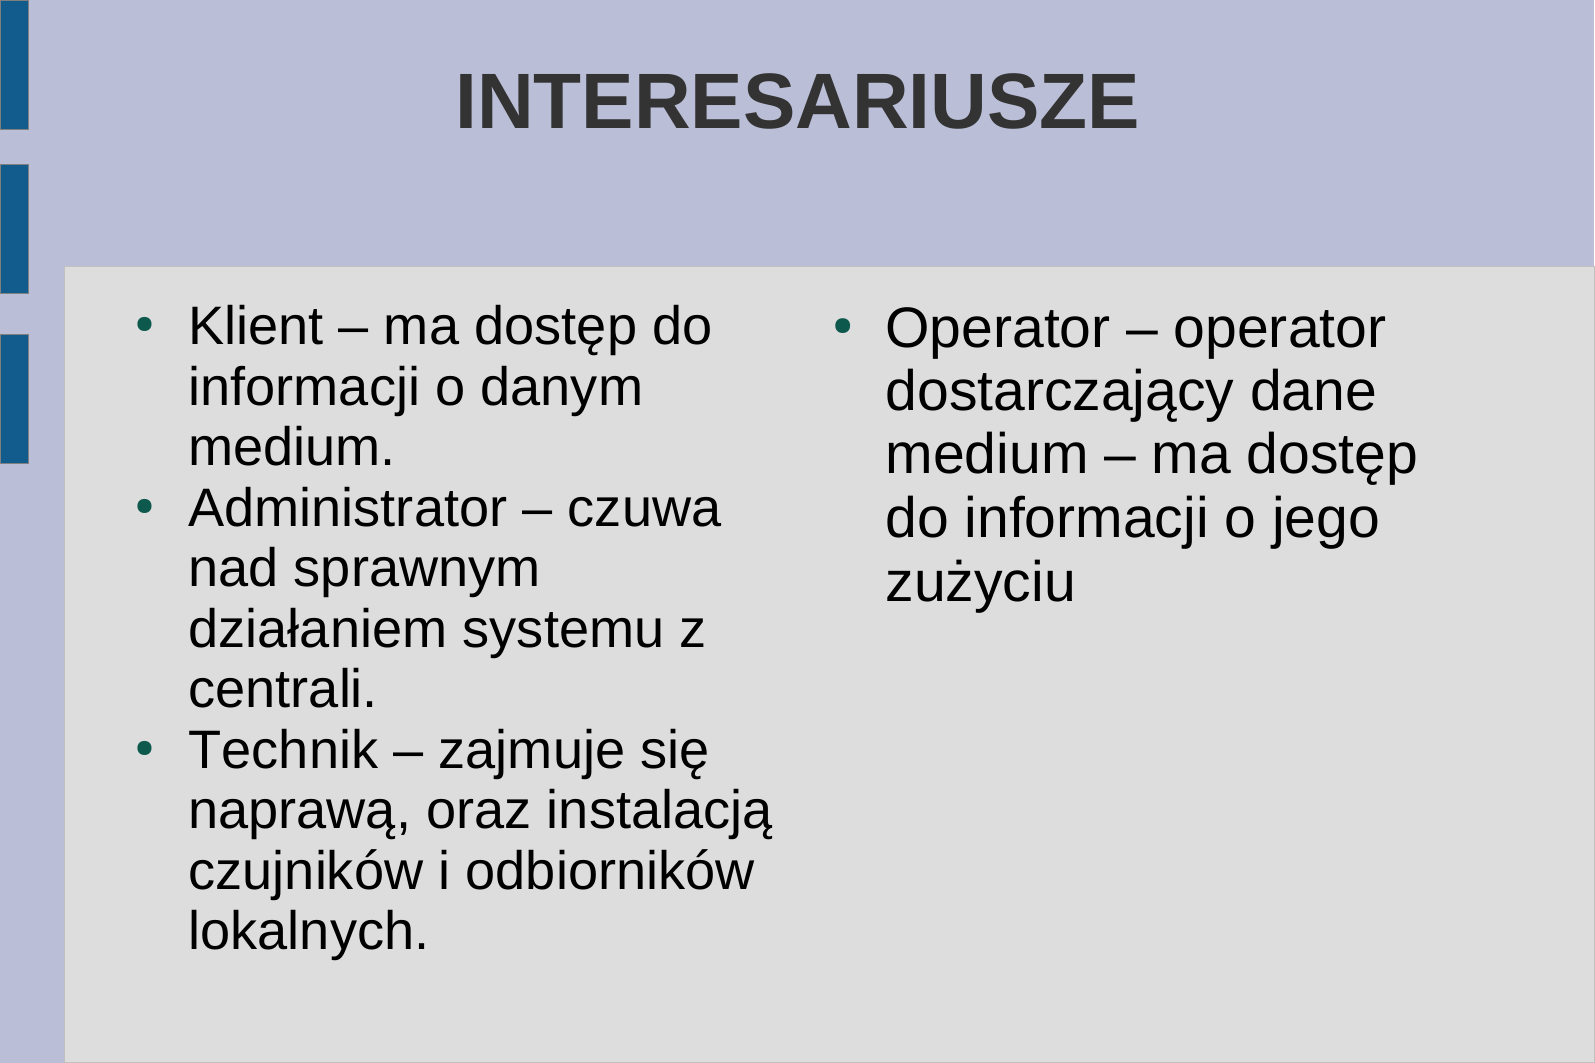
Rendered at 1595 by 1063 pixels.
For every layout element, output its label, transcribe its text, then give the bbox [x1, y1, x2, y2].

list Operator – operator dostarczający dane medium – ma dostęp do informacji o jego zużyciu [814, 295, 1480, 966]
list Klient – ma dostęp do informacji o danym medium. Administrator – czuwa nad sprawnym działaniem systemu z centrali. Technik – zajmuje się naprawą, oraz instalacją czujników i odbiorników lokalnych. [117, 295, 782, 966]
title INTERESARIUSZE [117, 13, 1479, 191]
